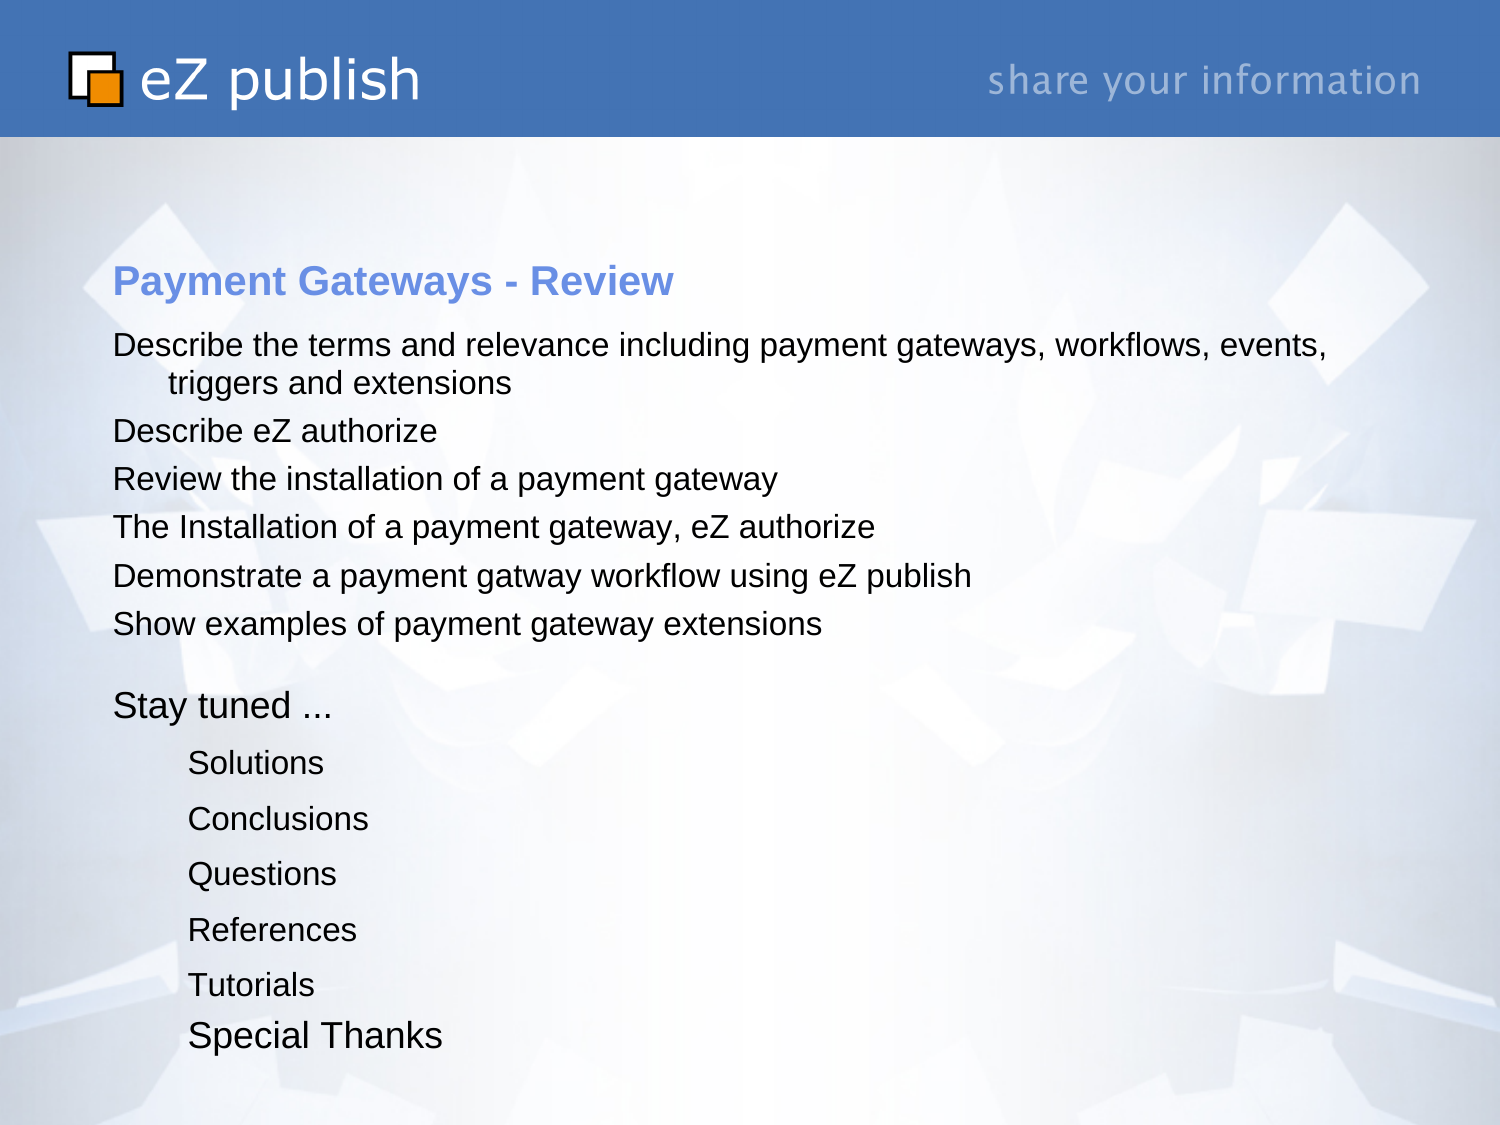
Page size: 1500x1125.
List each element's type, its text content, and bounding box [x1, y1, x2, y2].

list Describe the terms and relevance including payment gateways, workflows, events, triggers and extensions Describe eZ authorize Review the installation of a payment gateway The Installation of a payment gateway, eZ authorize Demonstrate a payment gatway workflow using eZ publish Show examples of payment gateway extensions Stay tuned ... Solutions Conclusions Questions References Tutorials Special Thanks [112, 324, 1388, 1057]
title Payment Gateways - Review [112, 237, 1500, 325]
picture [0, 0, 1500, 1125]
